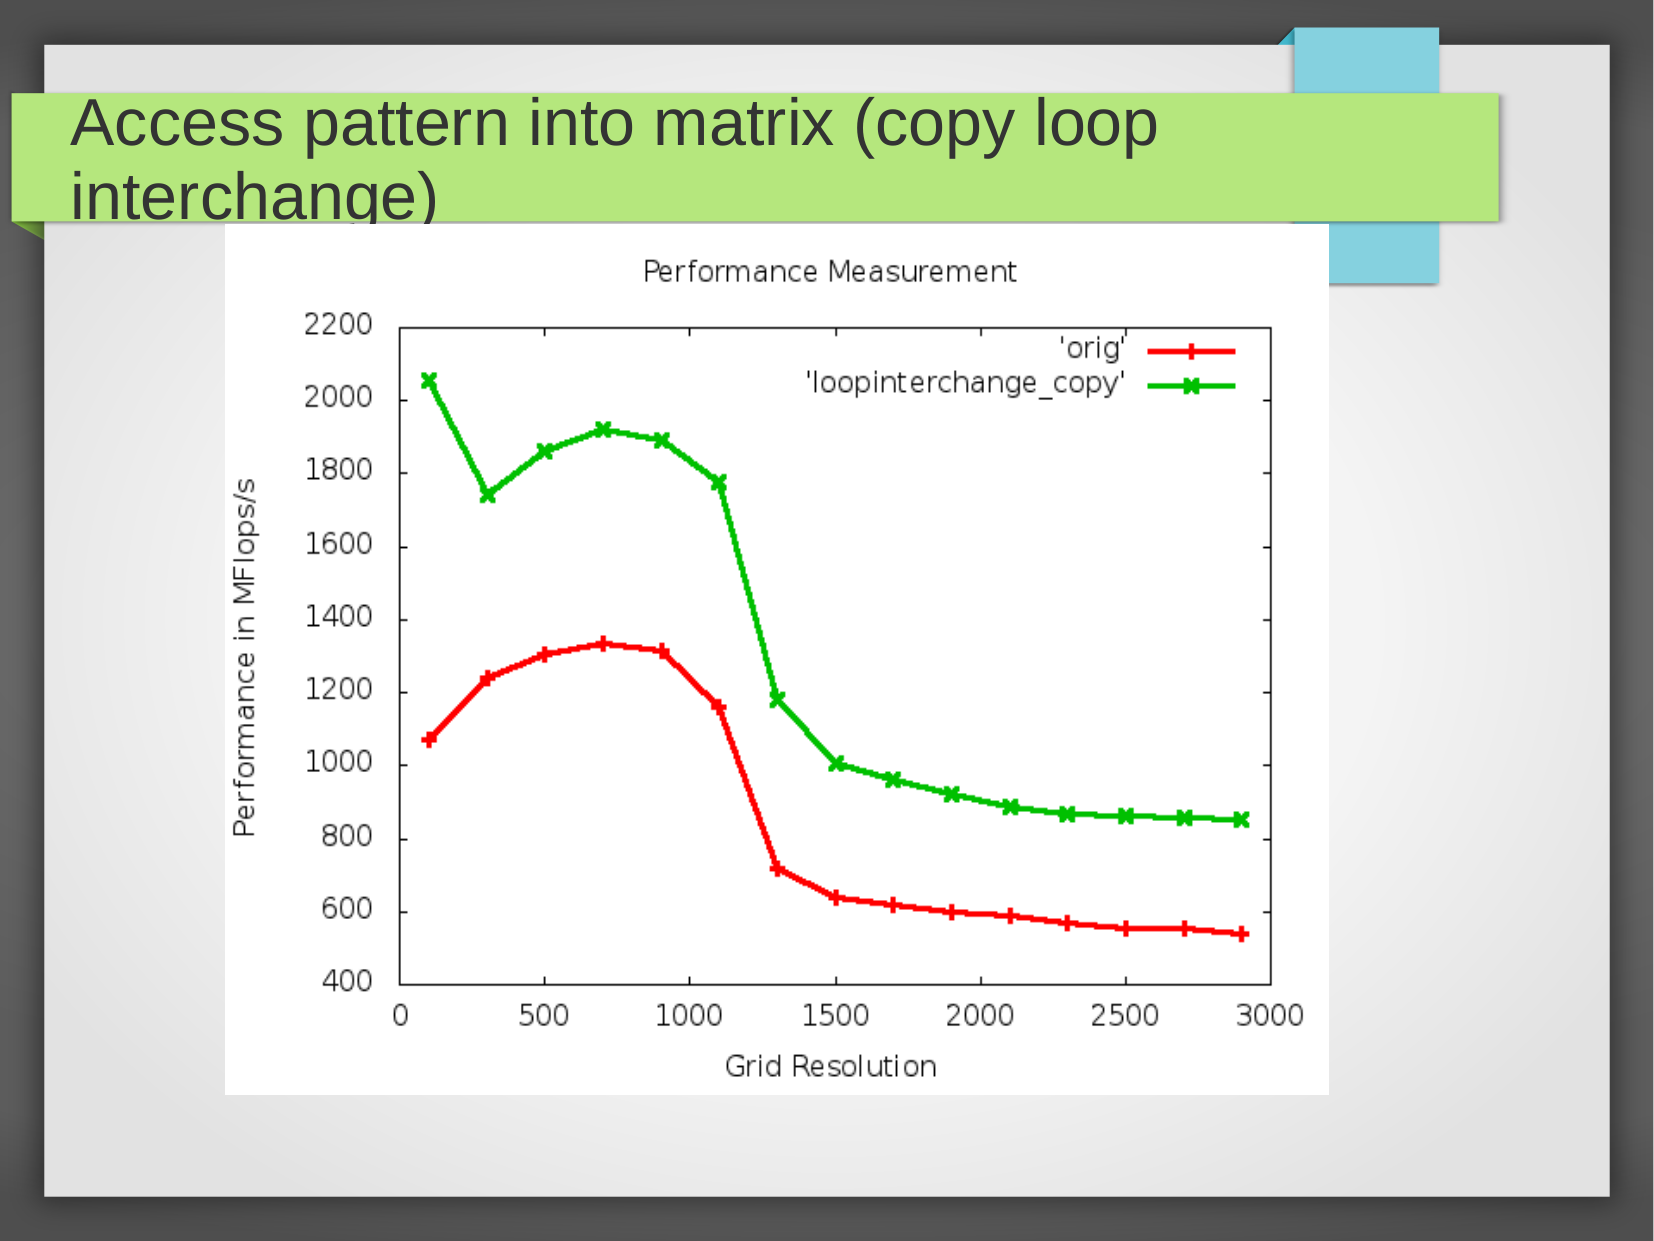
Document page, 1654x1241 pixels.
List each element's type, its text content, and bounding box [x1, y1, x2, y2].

picture [0, 0, 1654, 1241]
title Access pattern into matrix (copy loop interchange) [70, 85, 1229, 234]
